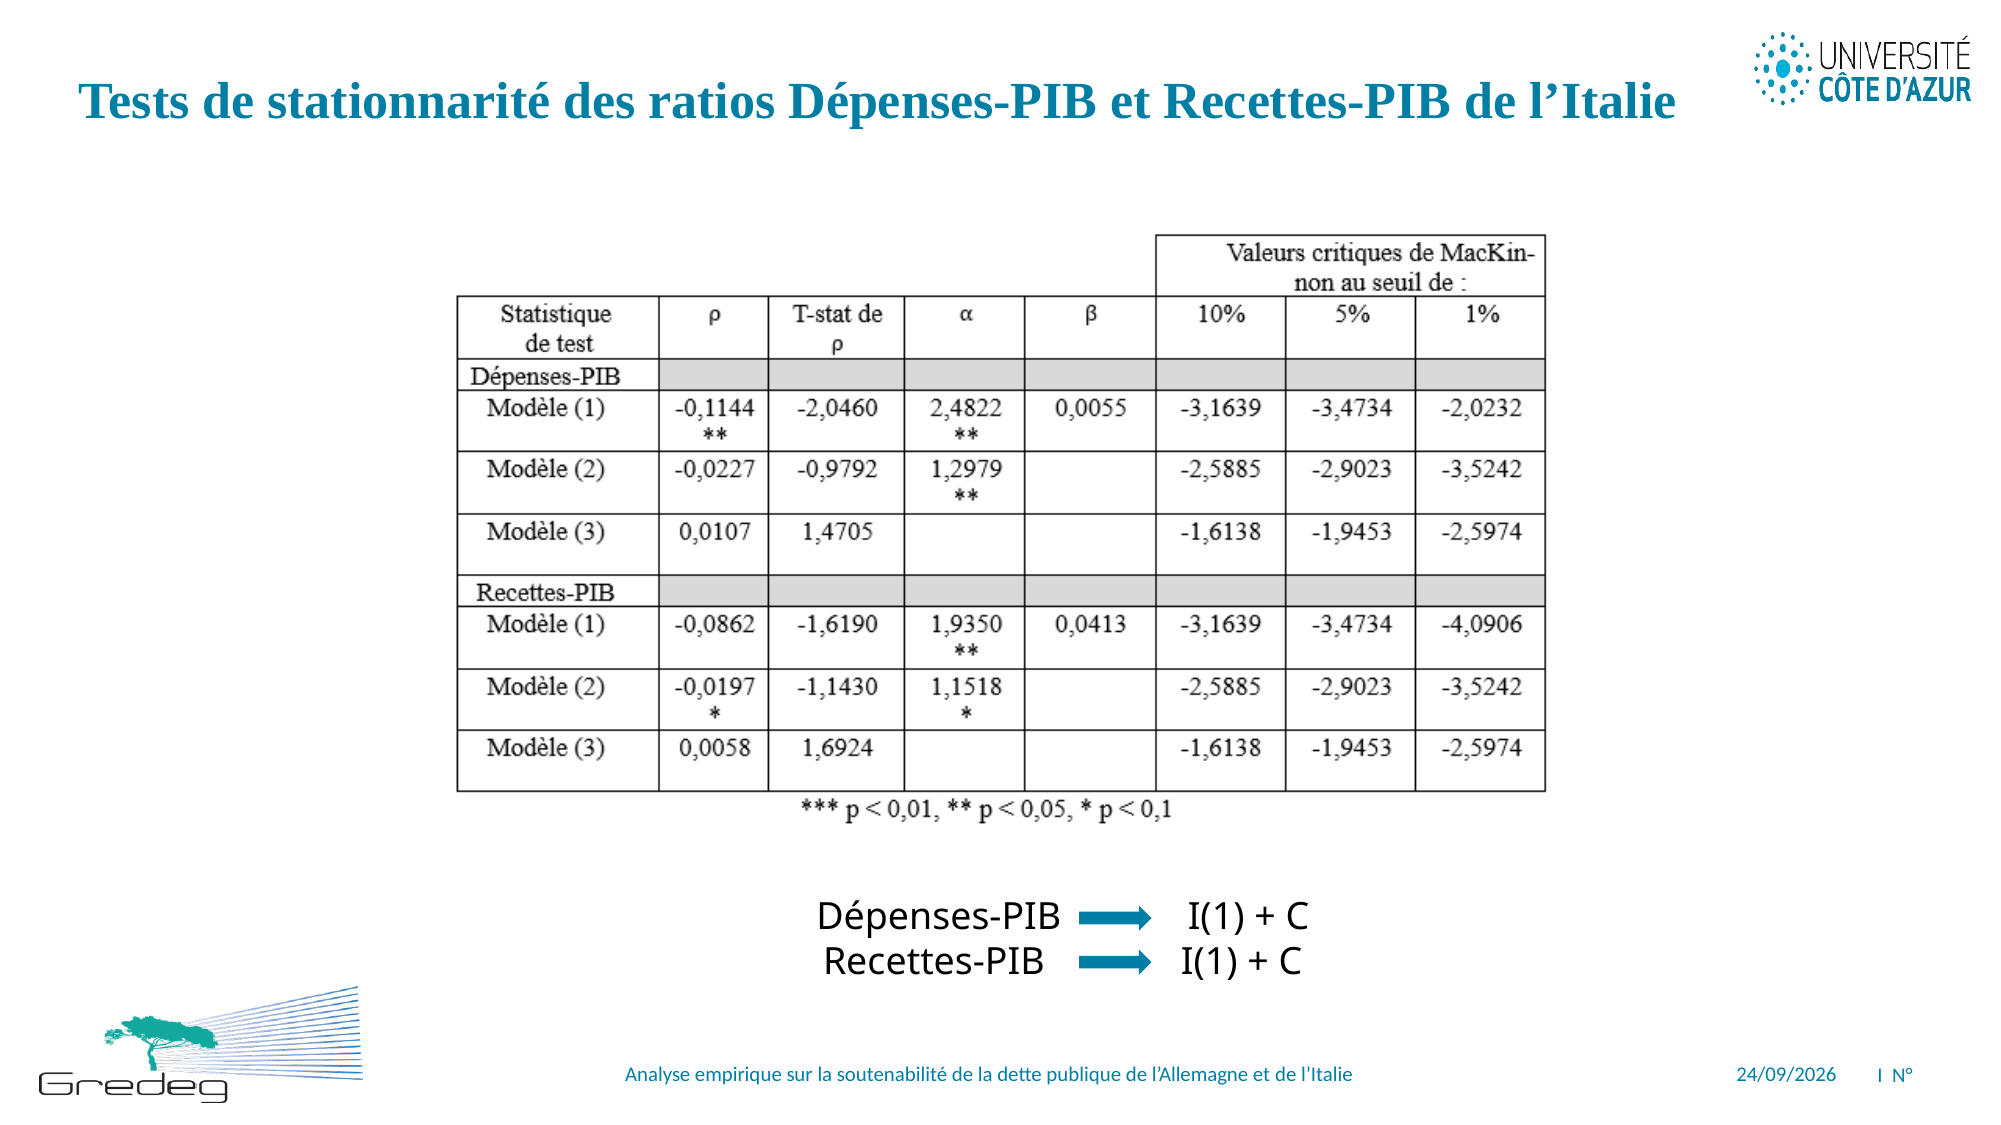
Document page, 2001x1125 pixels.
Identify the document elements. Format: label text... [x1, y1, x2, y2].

text_box Analyse empirique sur la soutenabilité de la dette publique de l’Allemagne et de l’Italie [477, 1042, 1502, 1103]
text_box Dépenses-PIB I(1) + C Recettes-PIB I(1) + C [721, 884, 1406, 991]
text_box [1079, 949, 1152, 975]
picture [435, 219, 1565, 833]
text_box [1079, 905, 1152, 931]
text_box 14/02/2025 [1721, 1042, 1876, 1103]
title Tests de stationnarité des ratios Dépenses-PIB et Recettes-PIB de l’Italie [64, 22, 1838, 181]
